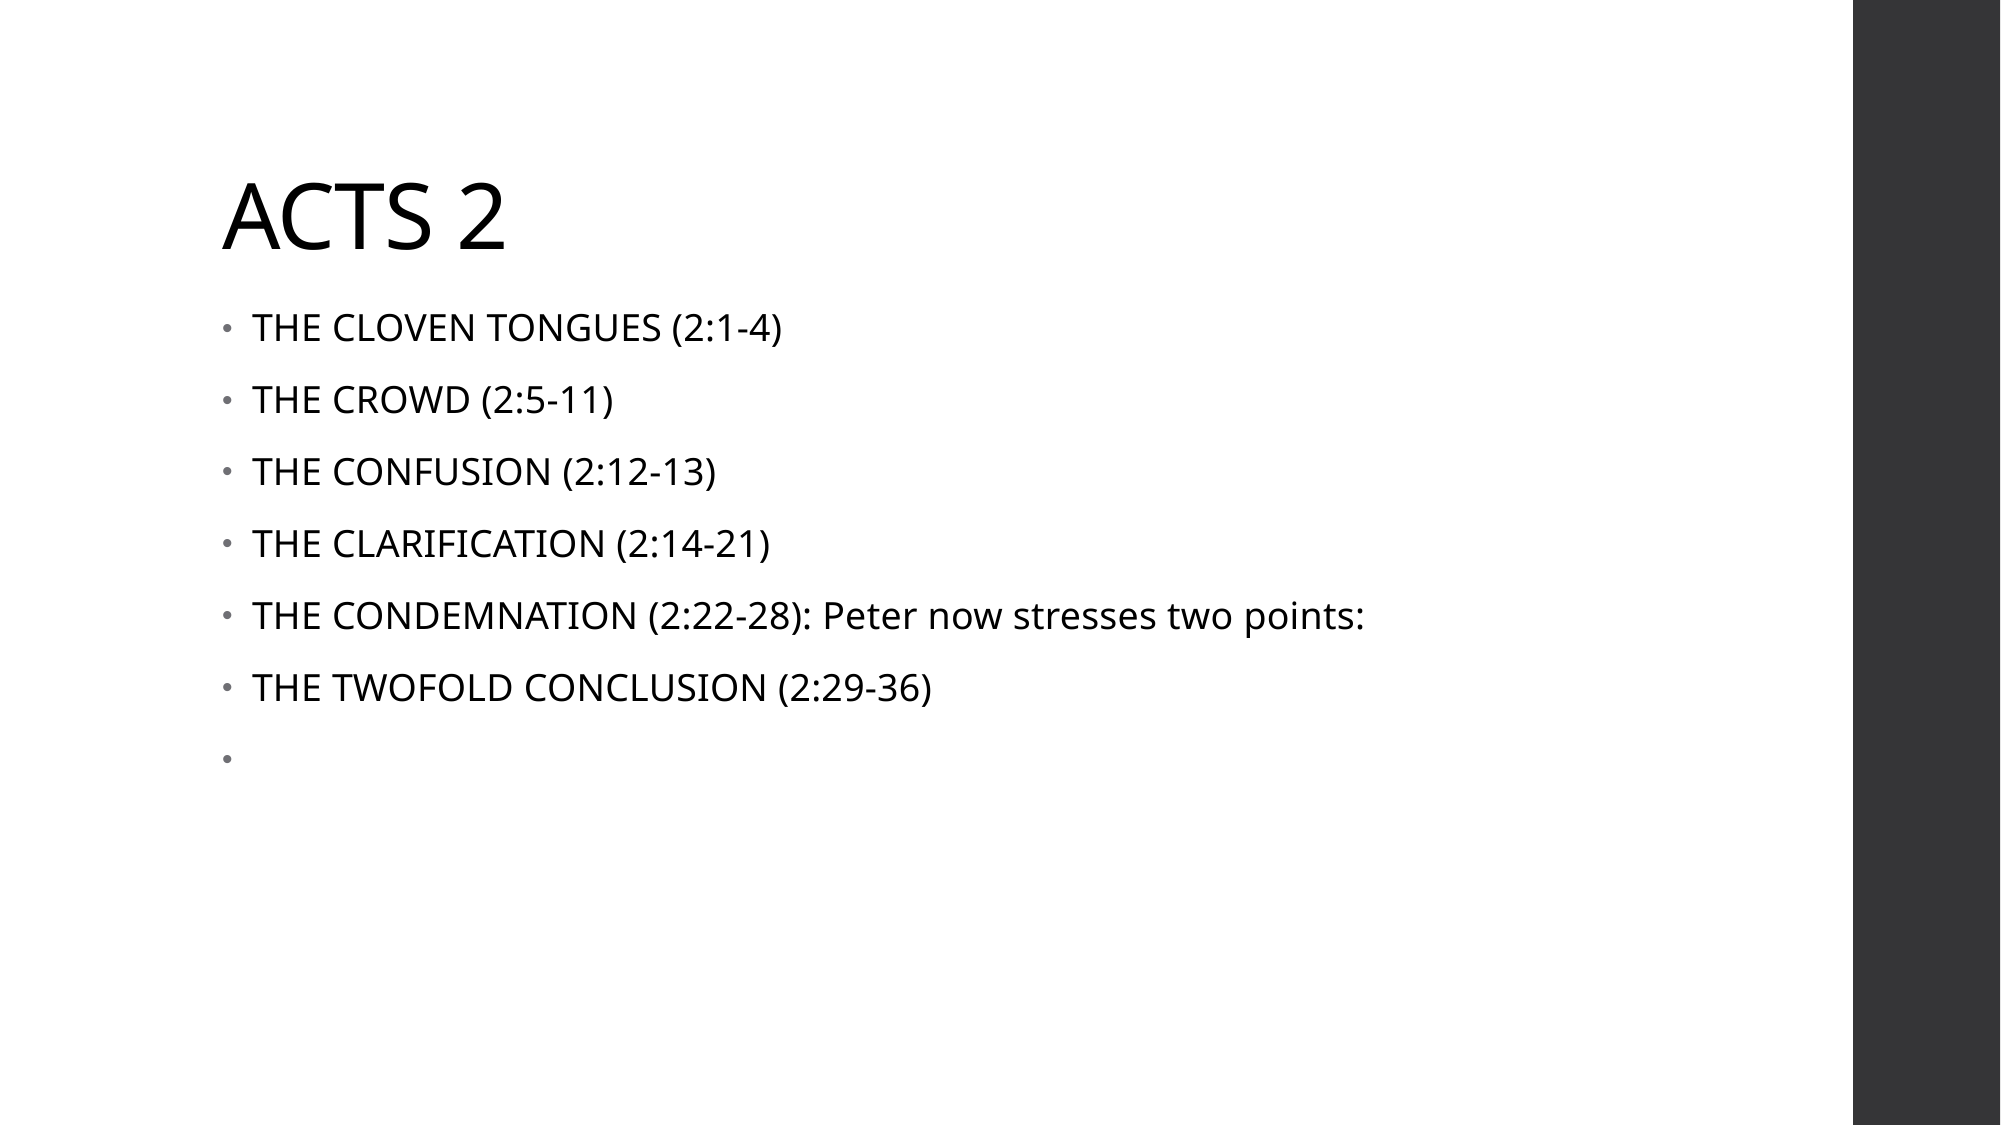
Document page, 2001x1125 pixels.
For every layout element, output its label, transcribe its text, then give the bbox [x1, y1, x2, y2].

title ACTS 2 [206, 60, 1797, 278]
list THE CLOVEN TONGUES (2:1-4) THE CROWD (2:5-11) THE CONFUSION (2:12-13) THE CLARIFICATION (2:14-21) THE CONDEMNATION (2:22-28): Peter now stresses two points: THE TWOFOLD CONCLUSION (2:29-36) [206, 299, 1617, 1014]
